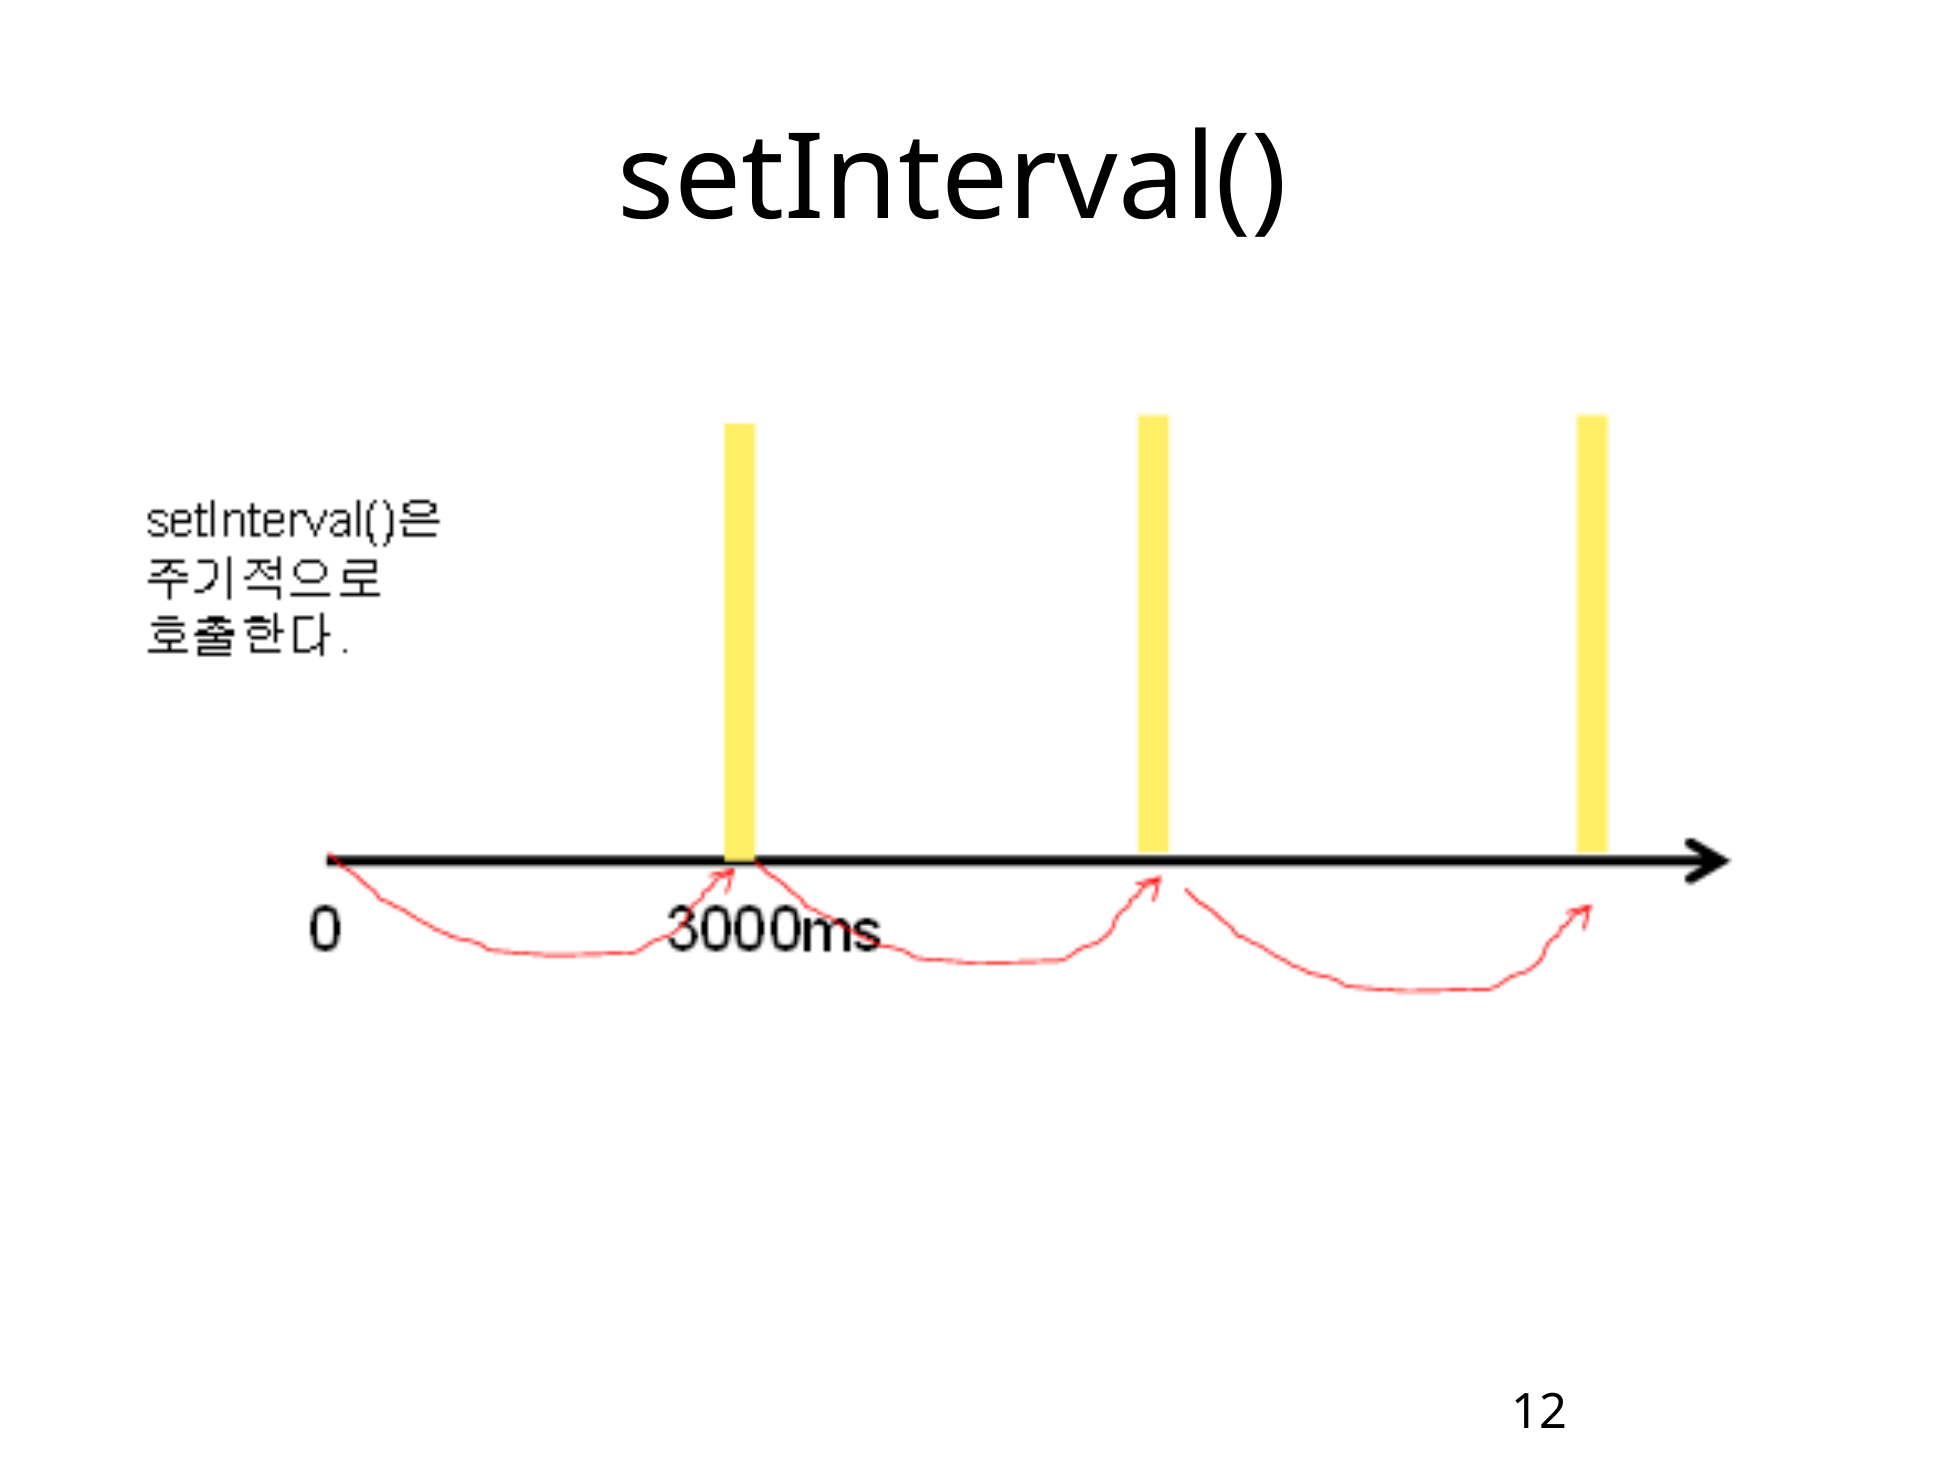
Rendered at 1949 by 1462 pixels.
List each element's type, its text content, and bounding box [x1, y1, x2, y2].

title setInterval() [156, 92, 1749, 255]
slide_number <숫자> [1496, 1372, 1899, 1462]
picture [126, 375, 1779, 1009]
